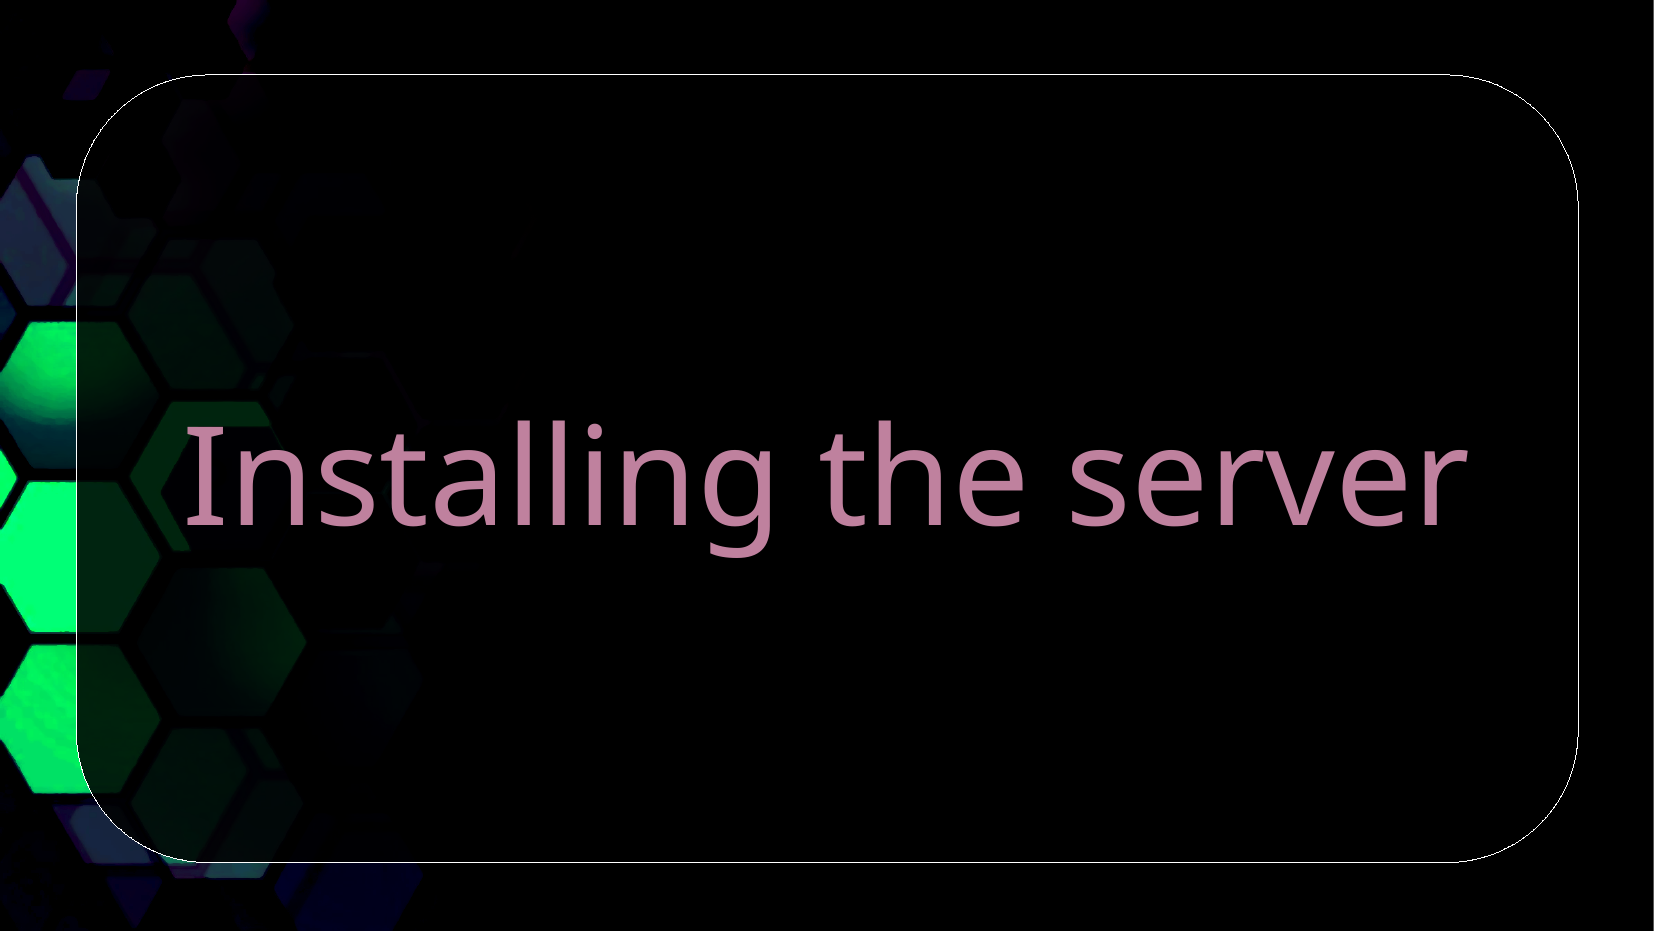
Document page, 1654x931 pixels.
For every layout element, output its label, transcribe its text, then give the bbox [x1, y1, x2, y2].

subtitle Installing the server [82, 187, 1571, 757]
picture [0, 0, 1654, 931]
